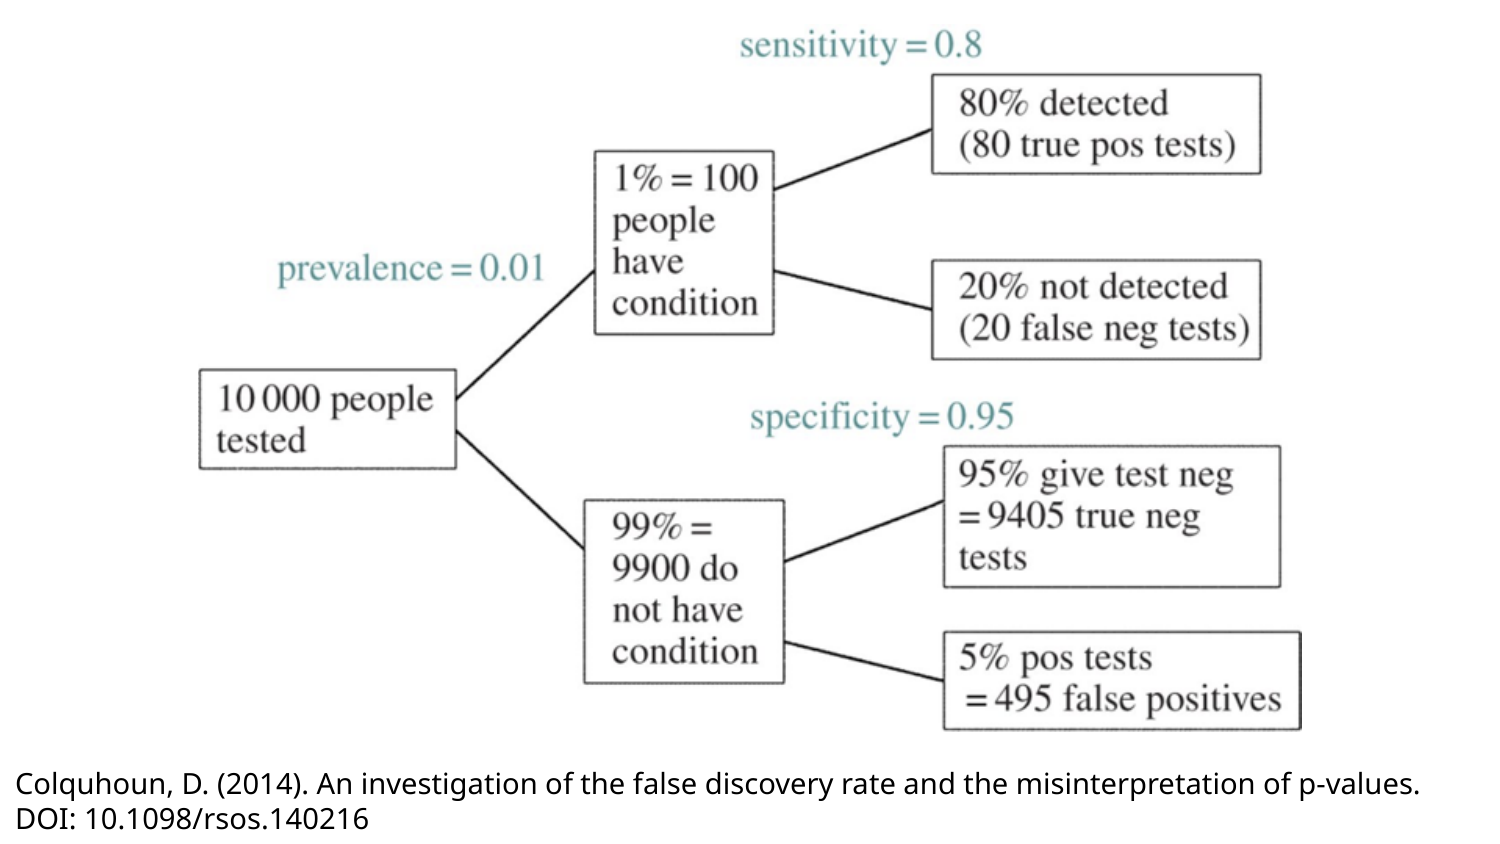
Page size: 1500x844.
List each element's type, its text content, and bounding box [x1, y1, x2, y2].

picture [198, 24, 1302, 732]
text_box Colquhoun, D. (2014). An investigation of the false discovery rate and the misinterpretation of p-values. DOI: 10.1098/rsos.140216 [0, 750, 1443, 807]
